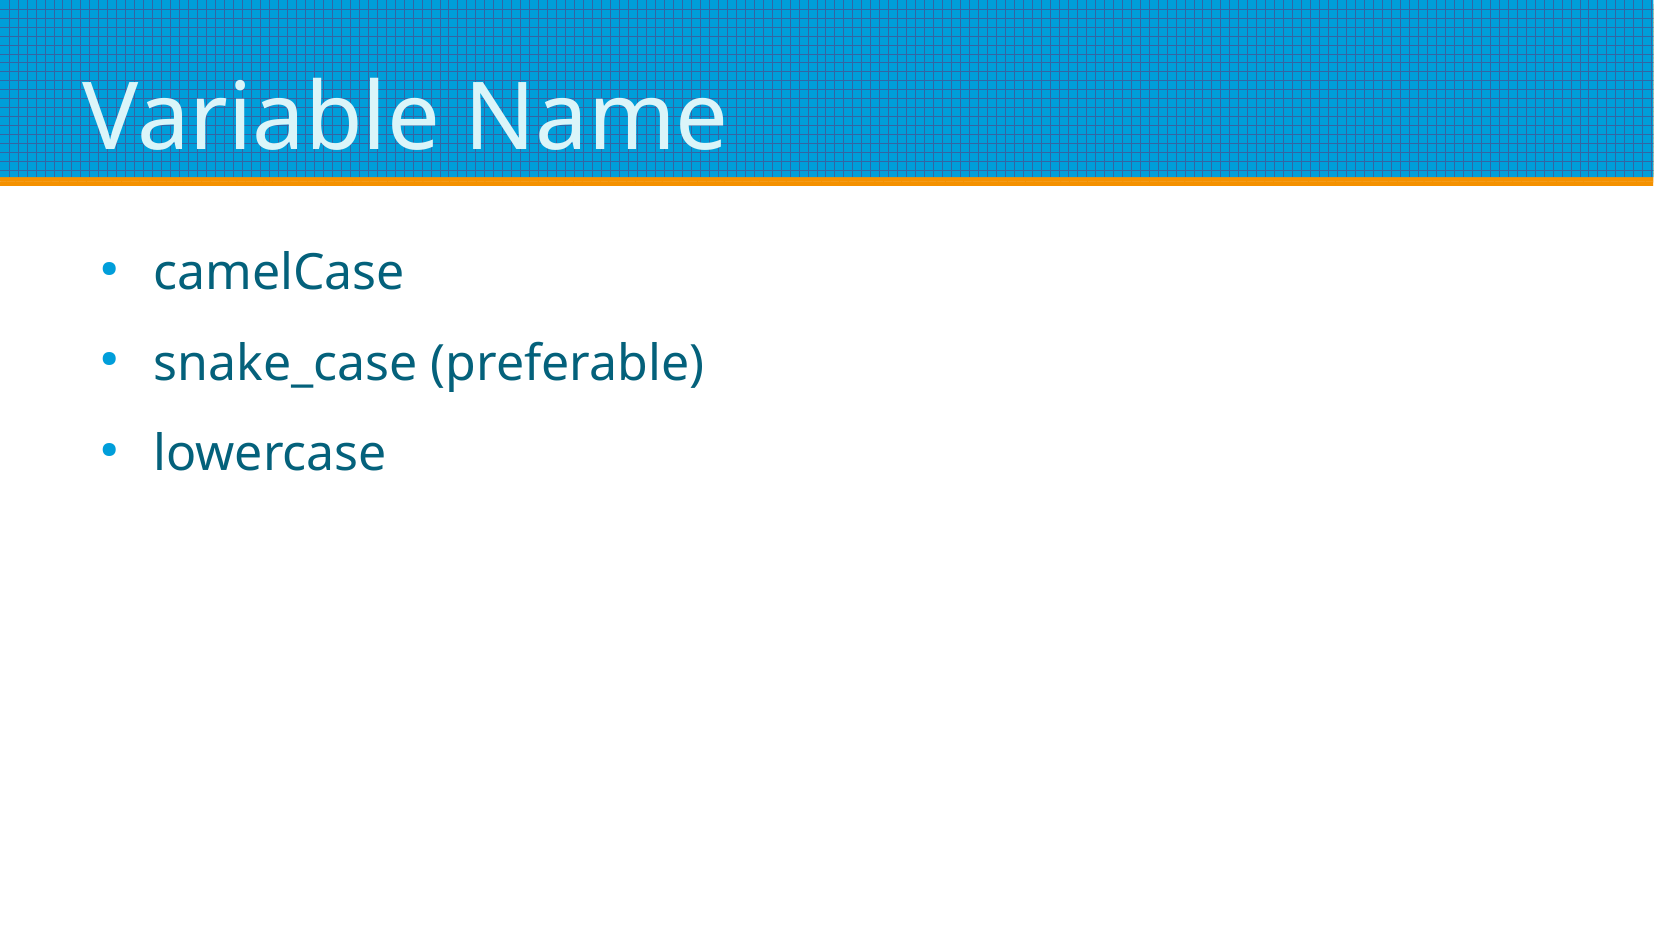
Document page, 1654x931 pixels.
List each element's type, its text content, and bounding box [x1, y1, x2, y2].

list camelCase snake_case (preferable) lowercase [82, 236, 1571, 813]
title Variable Name [82, 14, 1571, 178]
